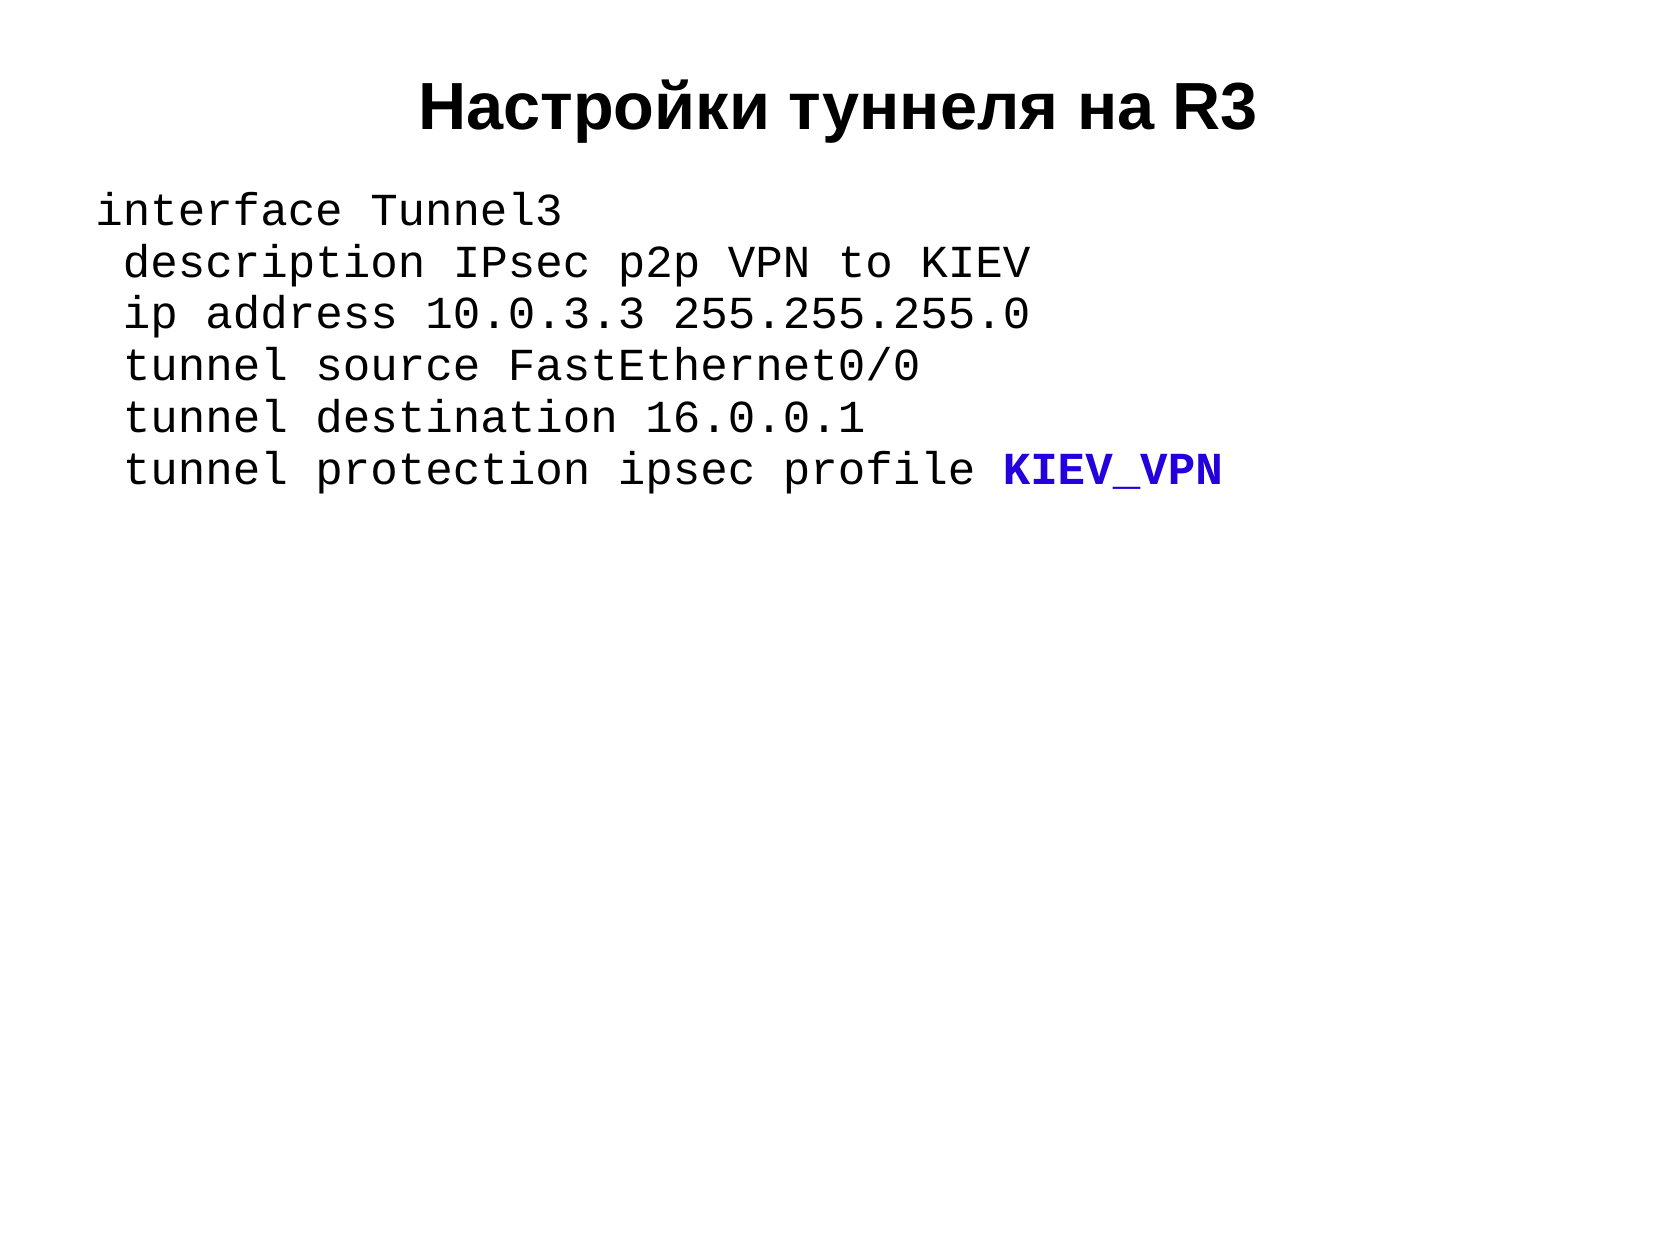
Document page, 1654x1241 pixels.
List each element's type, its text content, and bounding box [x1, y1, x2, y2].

list interface Tunnel3 description IPsec p2p VPN to KIEV ip address 10.0.3.3 255.255.255.0 tunnel source FastEthernet0/0 tunnel destination 16.0.0.1 tunnel protection ipsec profile KIEV_VPN [95, 187, 1538, 1208]
text_box Настройки туннеля на R3 [64, 37, 1613, 151]
